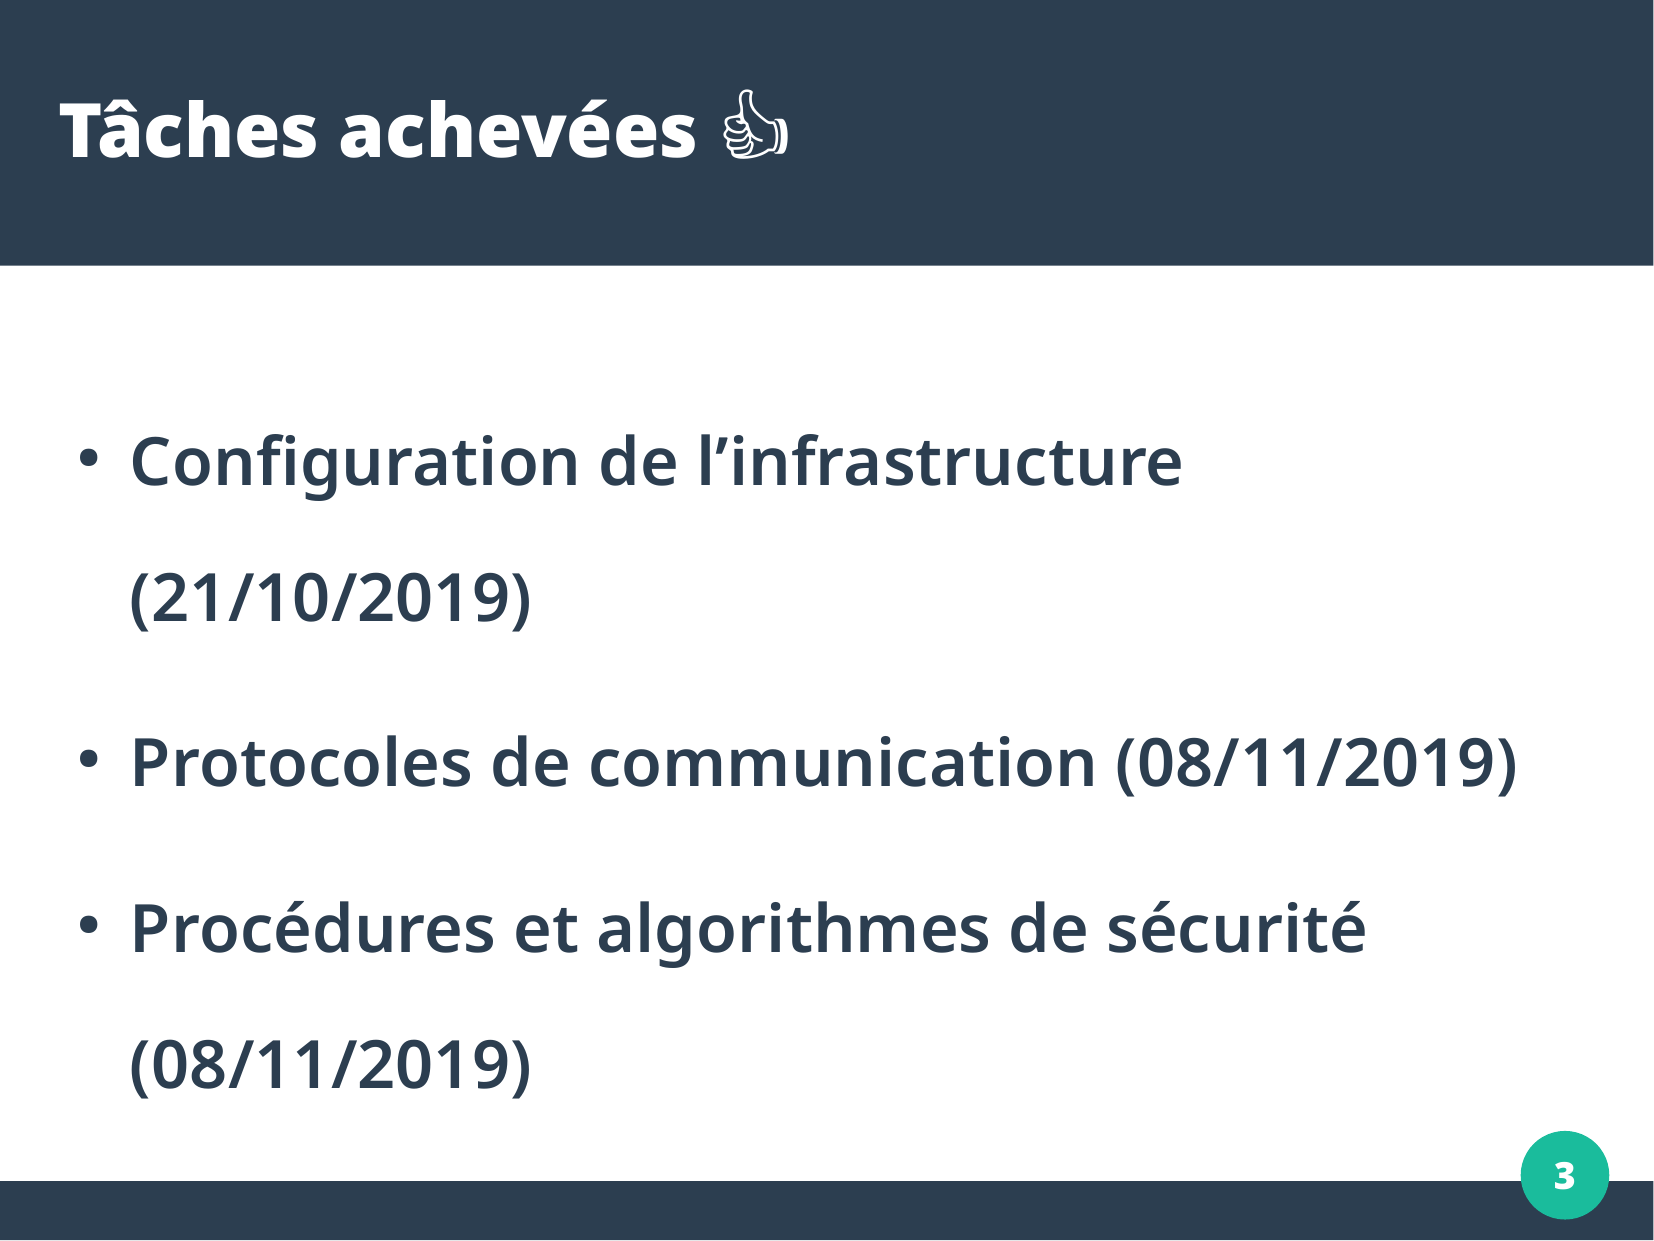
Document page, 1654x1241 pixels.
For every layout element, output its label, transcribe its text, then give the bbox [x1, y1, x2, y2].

list Configuration de l’infrastructure (21/10/2019) Protocoles de communication (08/11/2019) Procédures et algorithmes de sécurité (08/11/2019) [59, 324, 1595, 1152]
title Tâches achevées 👍 [59, 49, 1595, 207]
